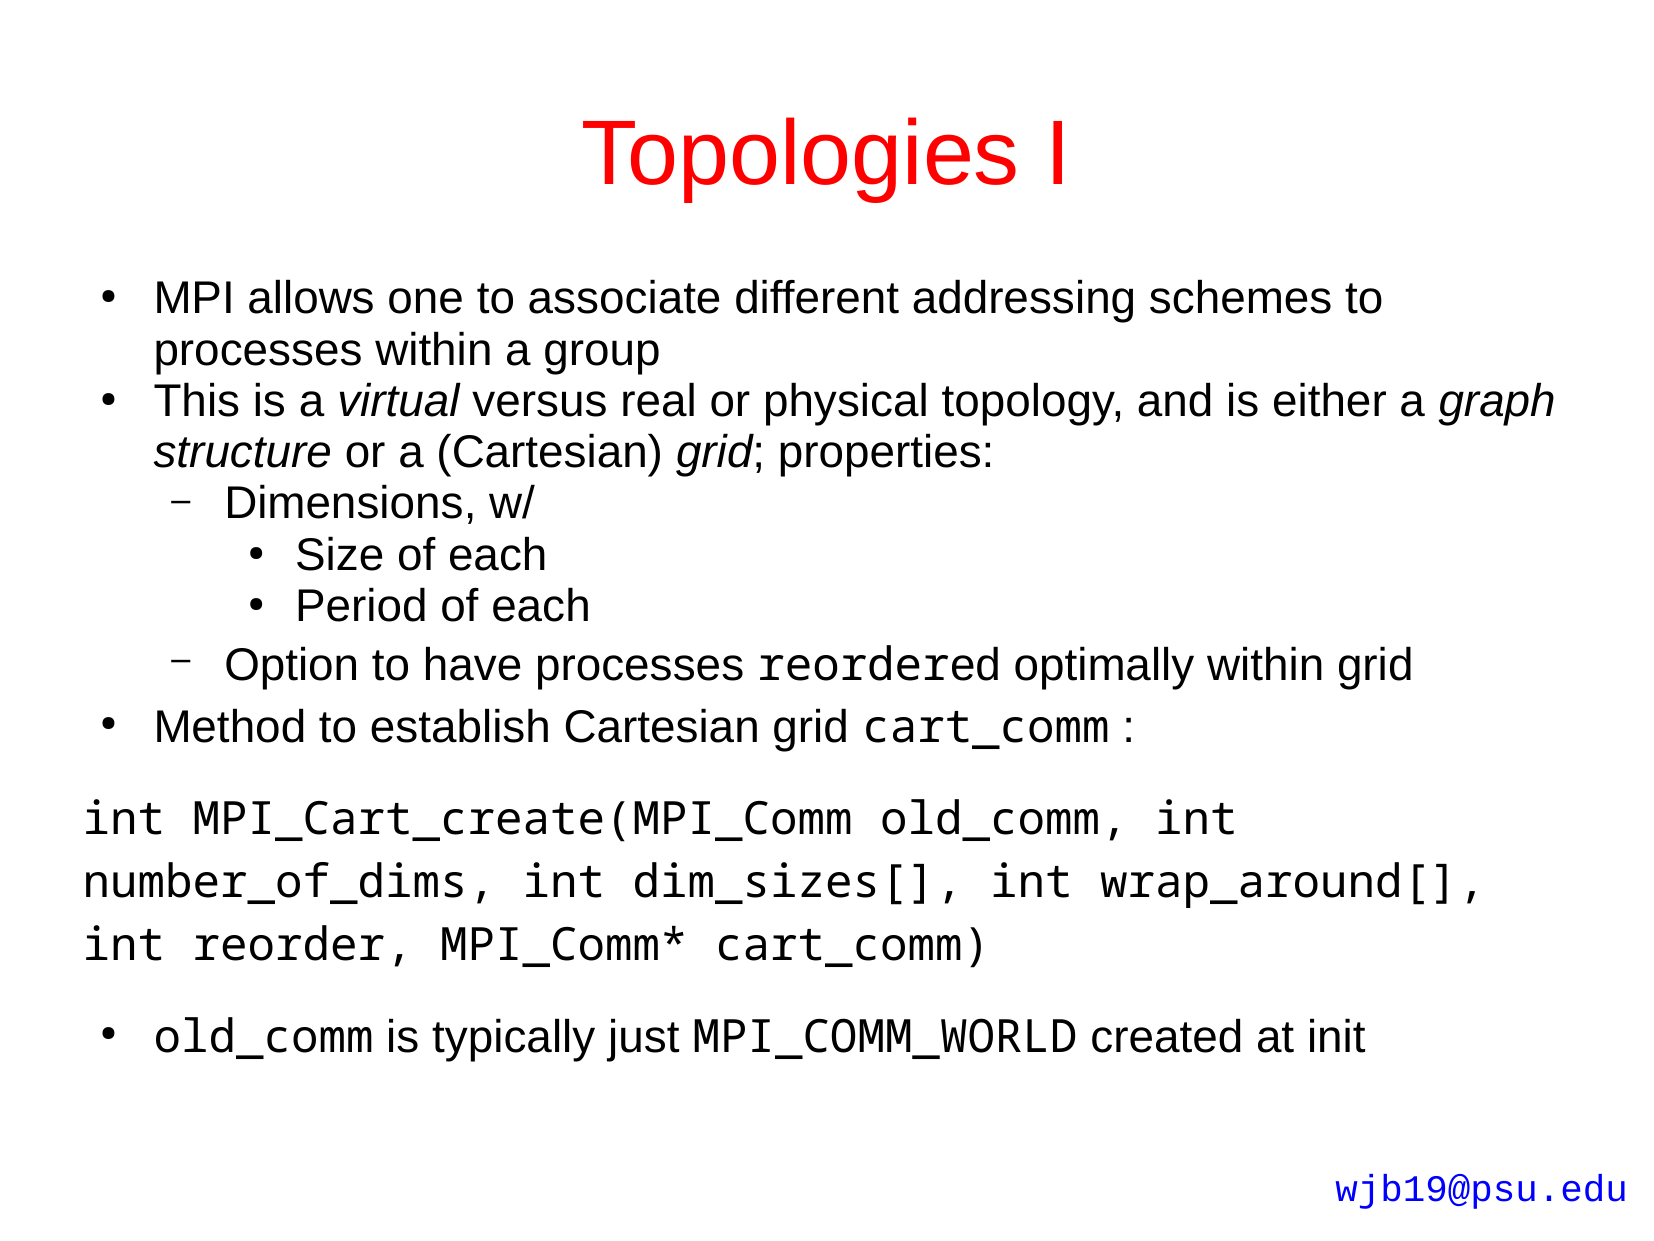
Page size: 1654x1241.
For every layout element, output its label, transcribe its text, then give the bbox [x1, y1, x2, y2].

list MPI allows one to associate different addressing schemes to processes within a group This is a virtual versus real or physical topology, and is either a graph structure or a (Cartesian) grid; properties: Dimensions, w/ Size of each Period of each Option to have processes reordered optimally within grid Method to establish Cartesian grid cart_comm : int MPI_Cart_create(MPI_Comm old_comm, int number_of_dims, int dim_sizes[], int wrap_around[], int reorder, MPI_Comm* cart_comm) old_comm is typically just MPI_COMM_WORLD created at init [82, 272, 1571, 1091]
text_box wjb19@psu.edu [1320, 1162, 1643, 1220]
title Topologies I [82, 49, 1571, 257]
